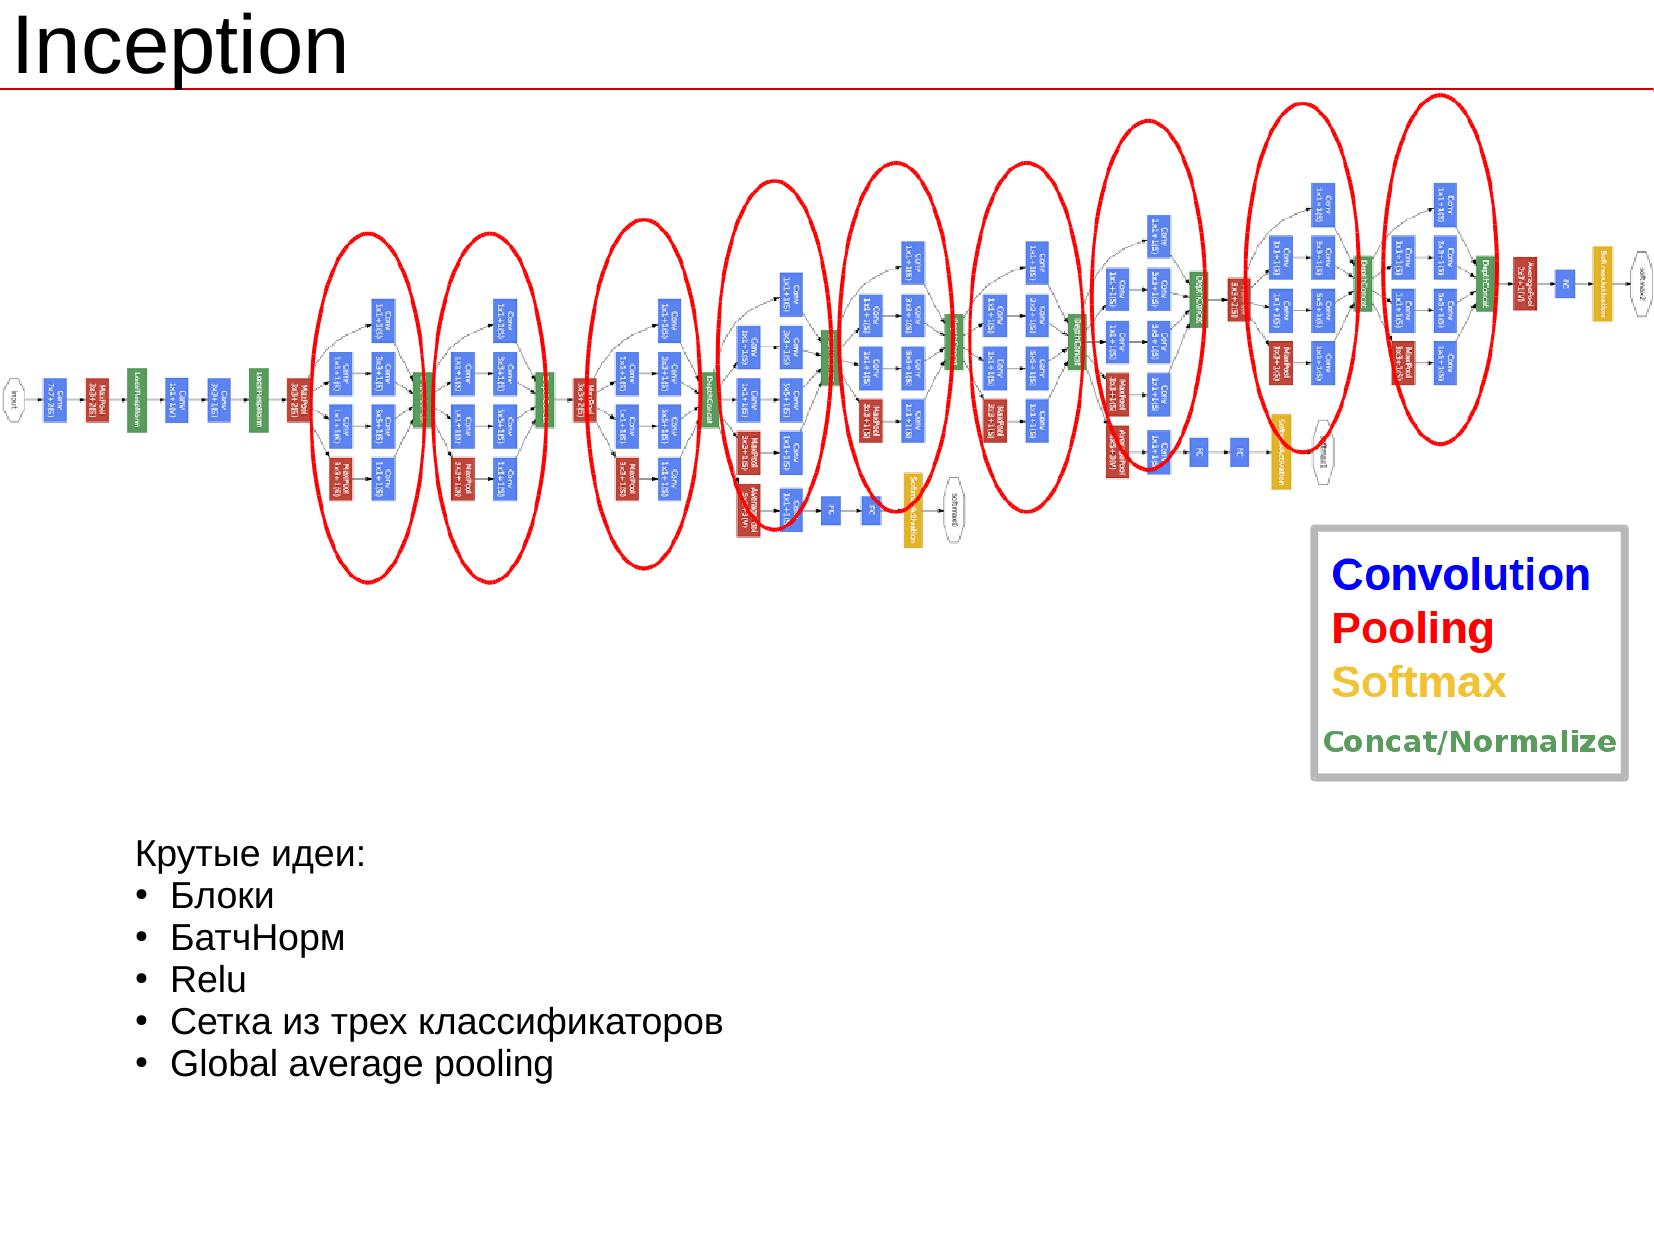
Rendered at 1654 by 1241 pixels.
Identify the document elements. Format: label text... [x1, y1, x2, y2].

title Inception [11, 0, 1501, 90]
text_box Крутые идеи: Блоки БатчНорм Relu Сетка из трех классификаторов Global average pooling [120, 825, 1486, 1092]
picture [0, 90, 1654, 796]
